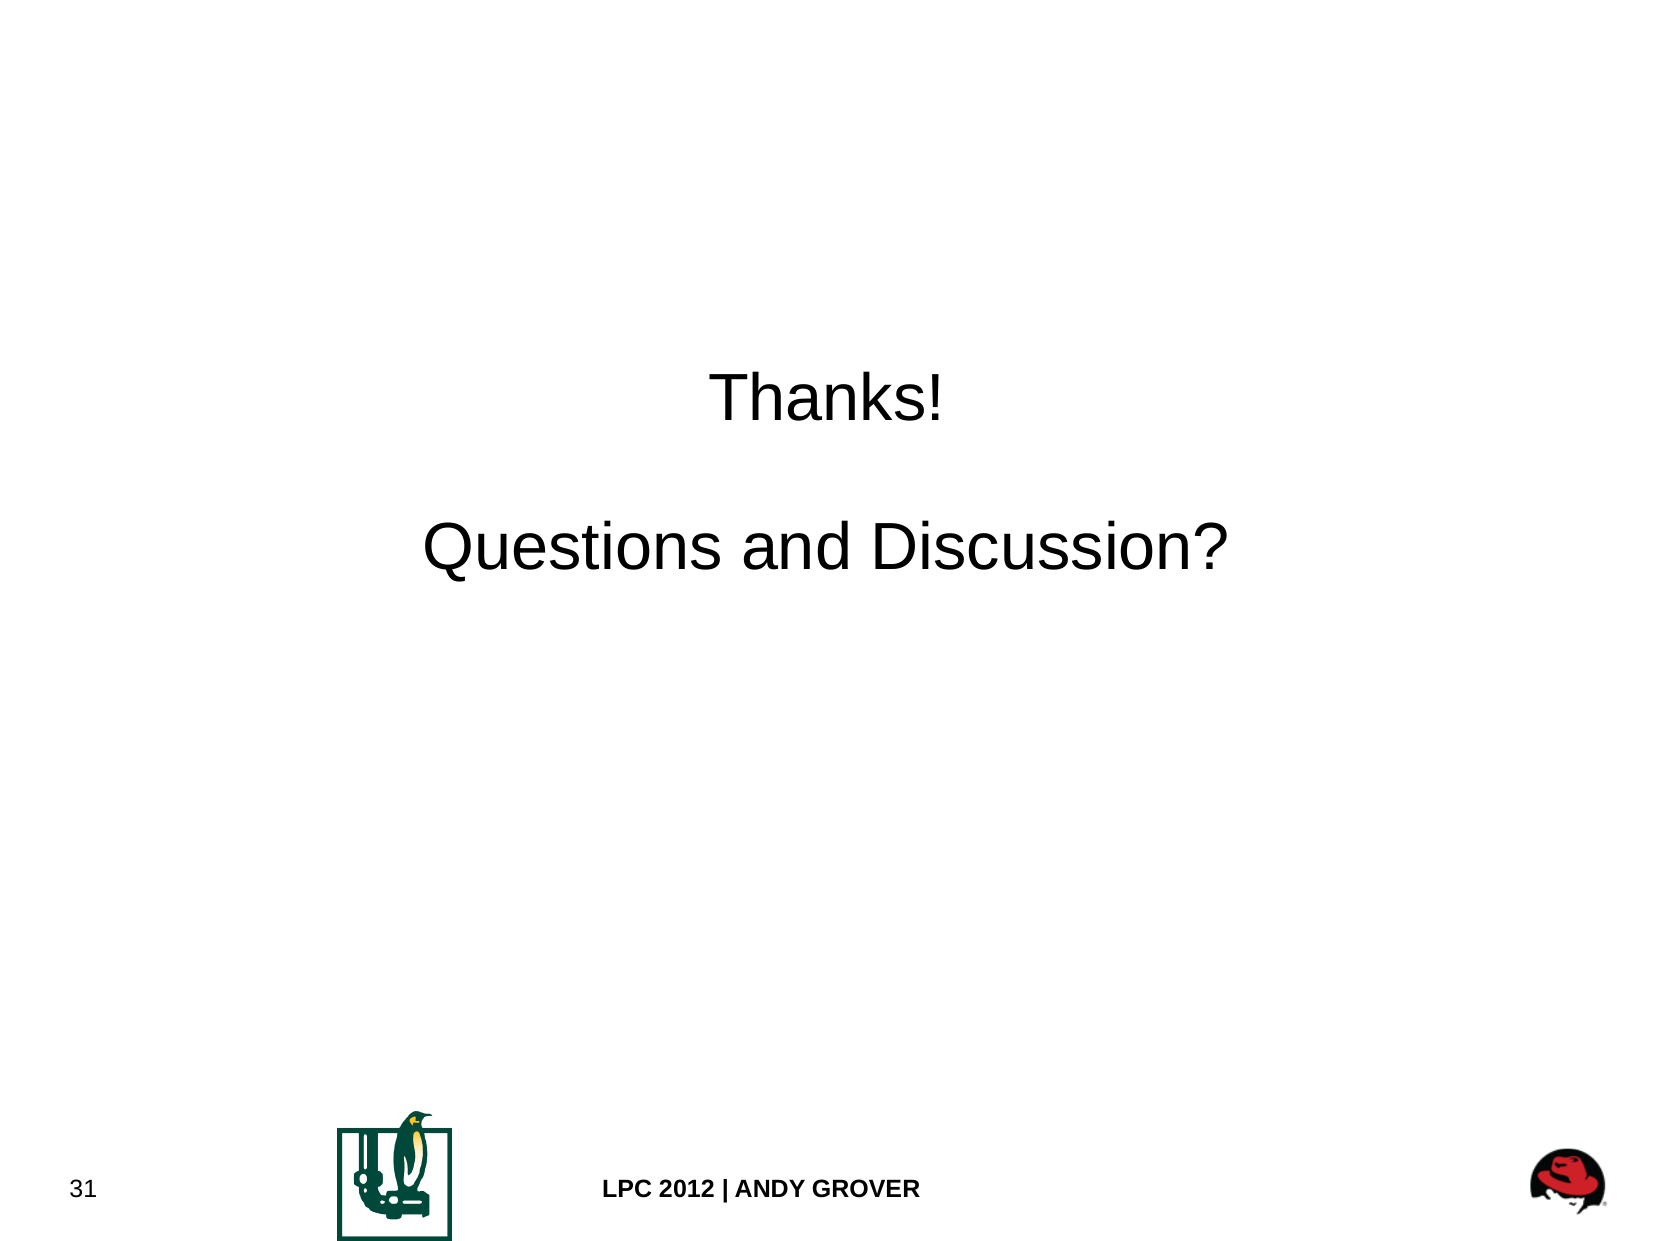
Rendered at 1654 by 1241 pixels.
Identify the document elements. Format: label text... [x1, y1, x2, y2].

picture [337, 1111, 452, 1241]
picture [1529, 1146, 1613, 1224]
subtitle Thanks! Questions and Discussion? [82, 37, 1571, 1039]
